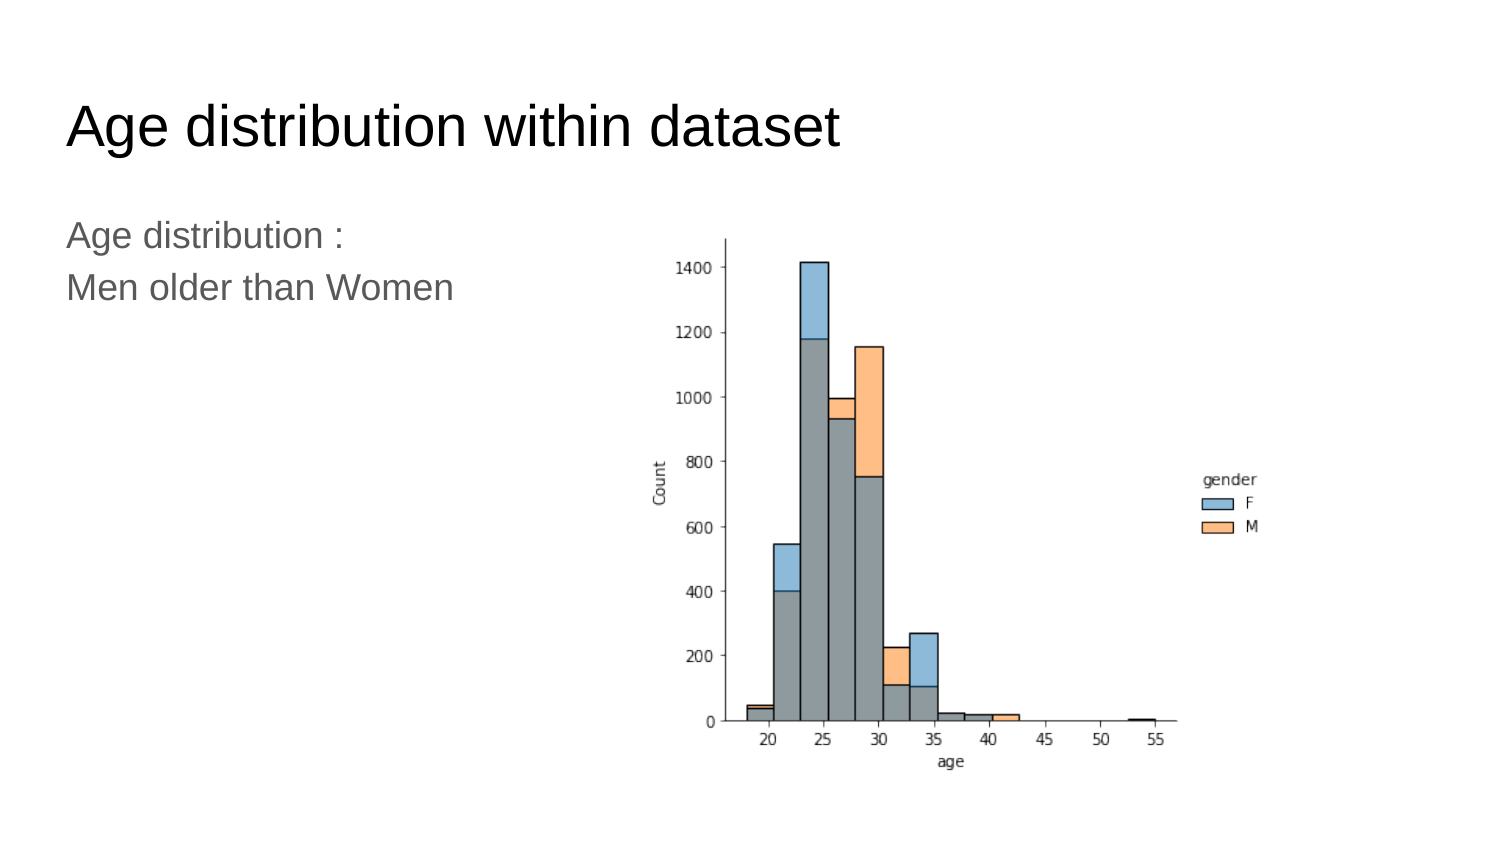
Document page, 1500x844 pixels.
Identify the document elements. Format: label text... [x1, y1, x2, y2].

list Age distribution : Men older than Women [51, 189, 1449, 750]
picture [642, 229, 1272, 780]
title Age distribution within dataset [51, 72, 1449, 167]
